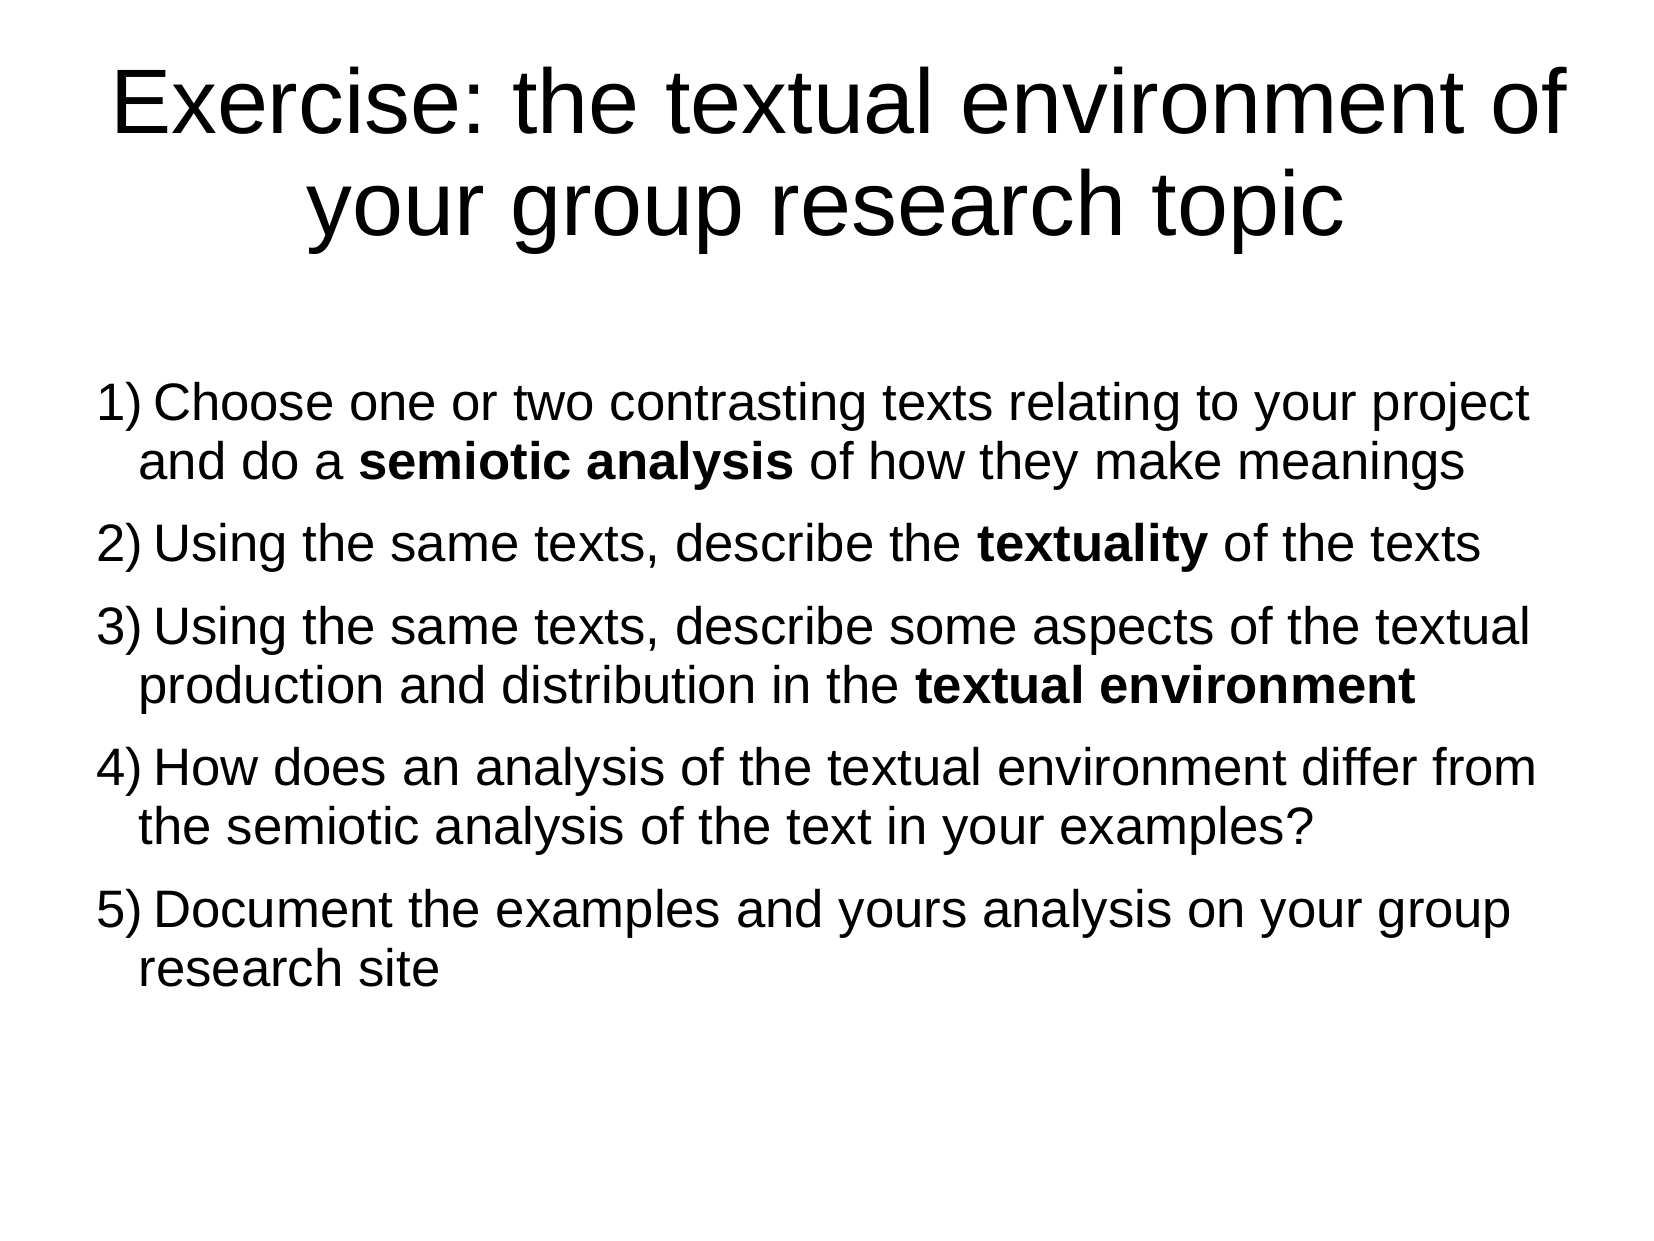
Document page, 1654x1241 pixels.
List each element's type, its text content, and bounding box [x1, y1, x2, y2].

list Choose one or two contrasting texts relating to your project and do a semiotic analysis of how they make meanings Using the same texts, describe the textuality of the texts Using the same texts, describe some aspects of the textual production and distribution in the textual environment How does an analysis of the textual environment differ from the semiotic analysis of the text in your examples? Document the examples and yours analysis on your group research site [82, 290, 1571, 1010]
title Exercise: the textual environment of your group research topic [82, 49, 1571, 257]
